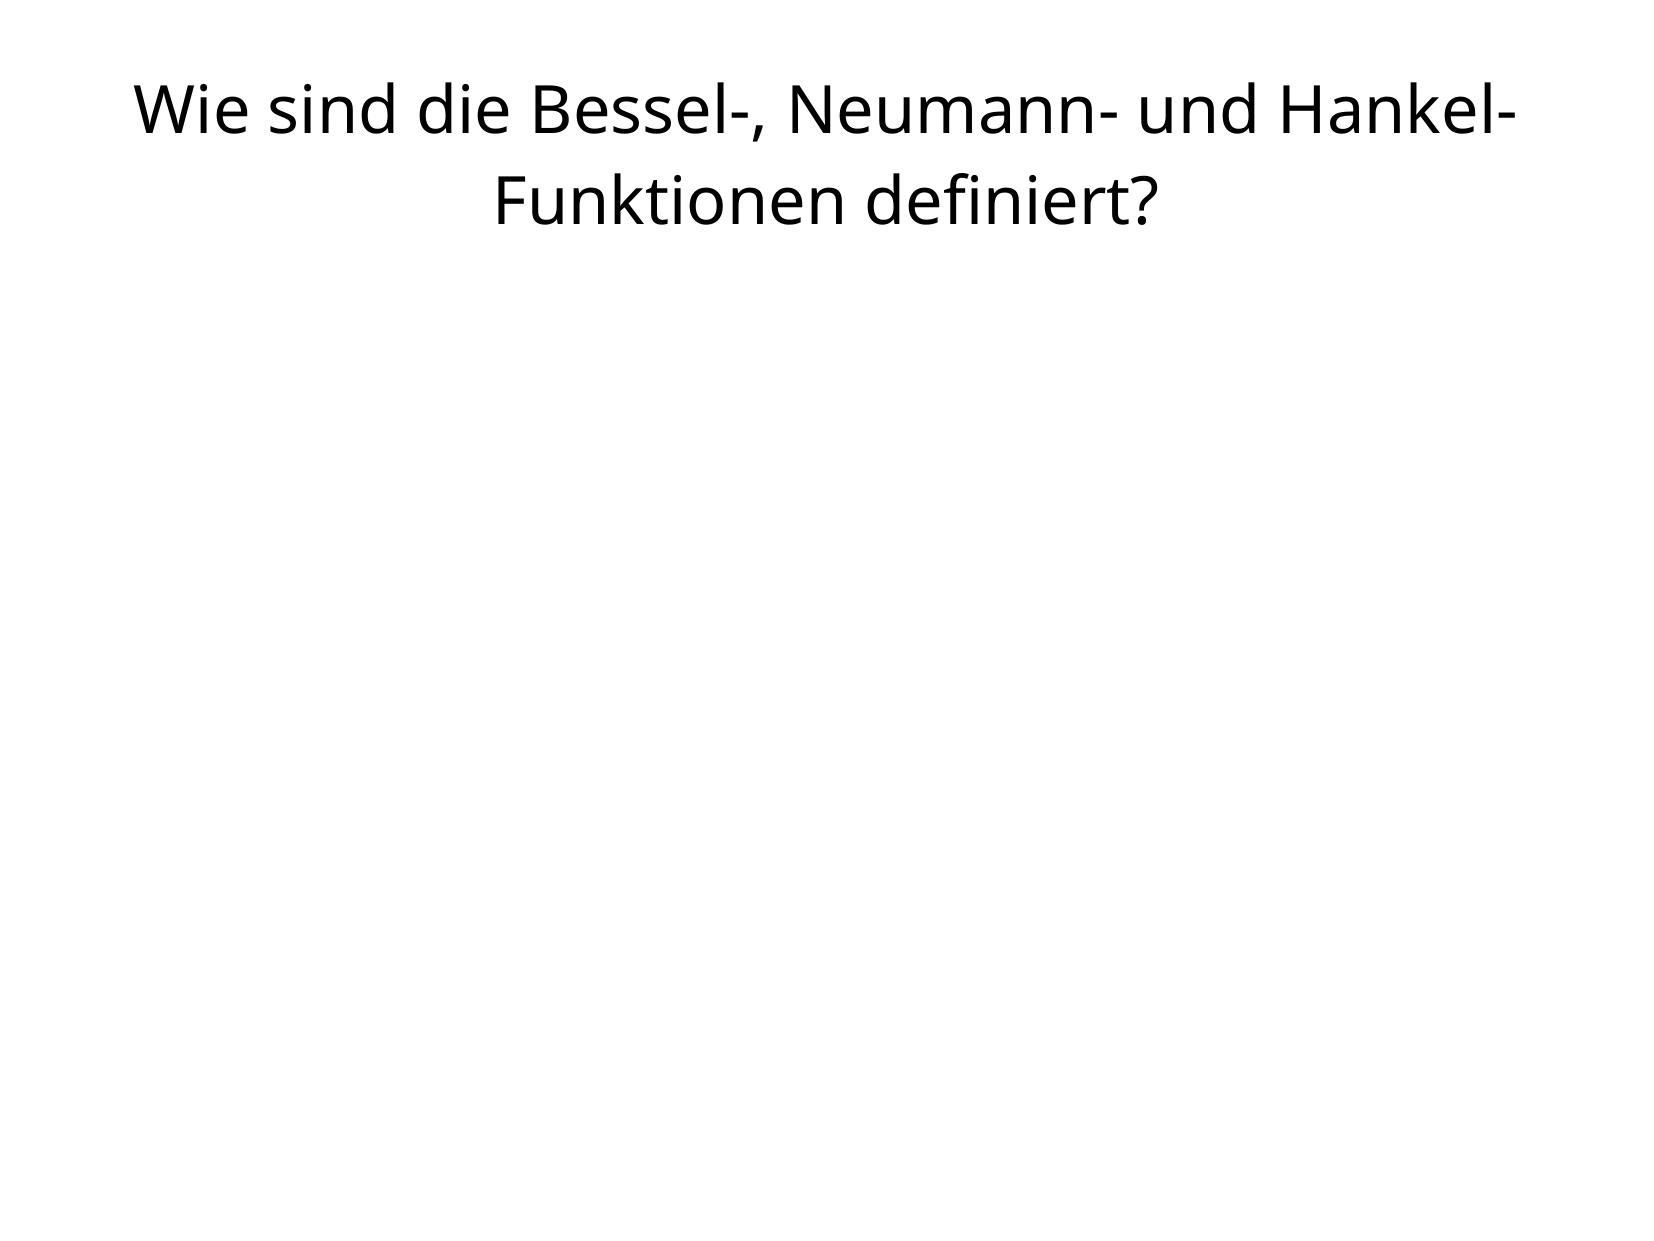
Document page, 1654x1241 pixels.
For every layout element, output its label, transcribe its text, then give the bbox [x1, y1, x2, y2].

title Wie sind die Bessel-, Neumann- und Hankel-Funktionen definiert? [82, 49, 1571, 257]
